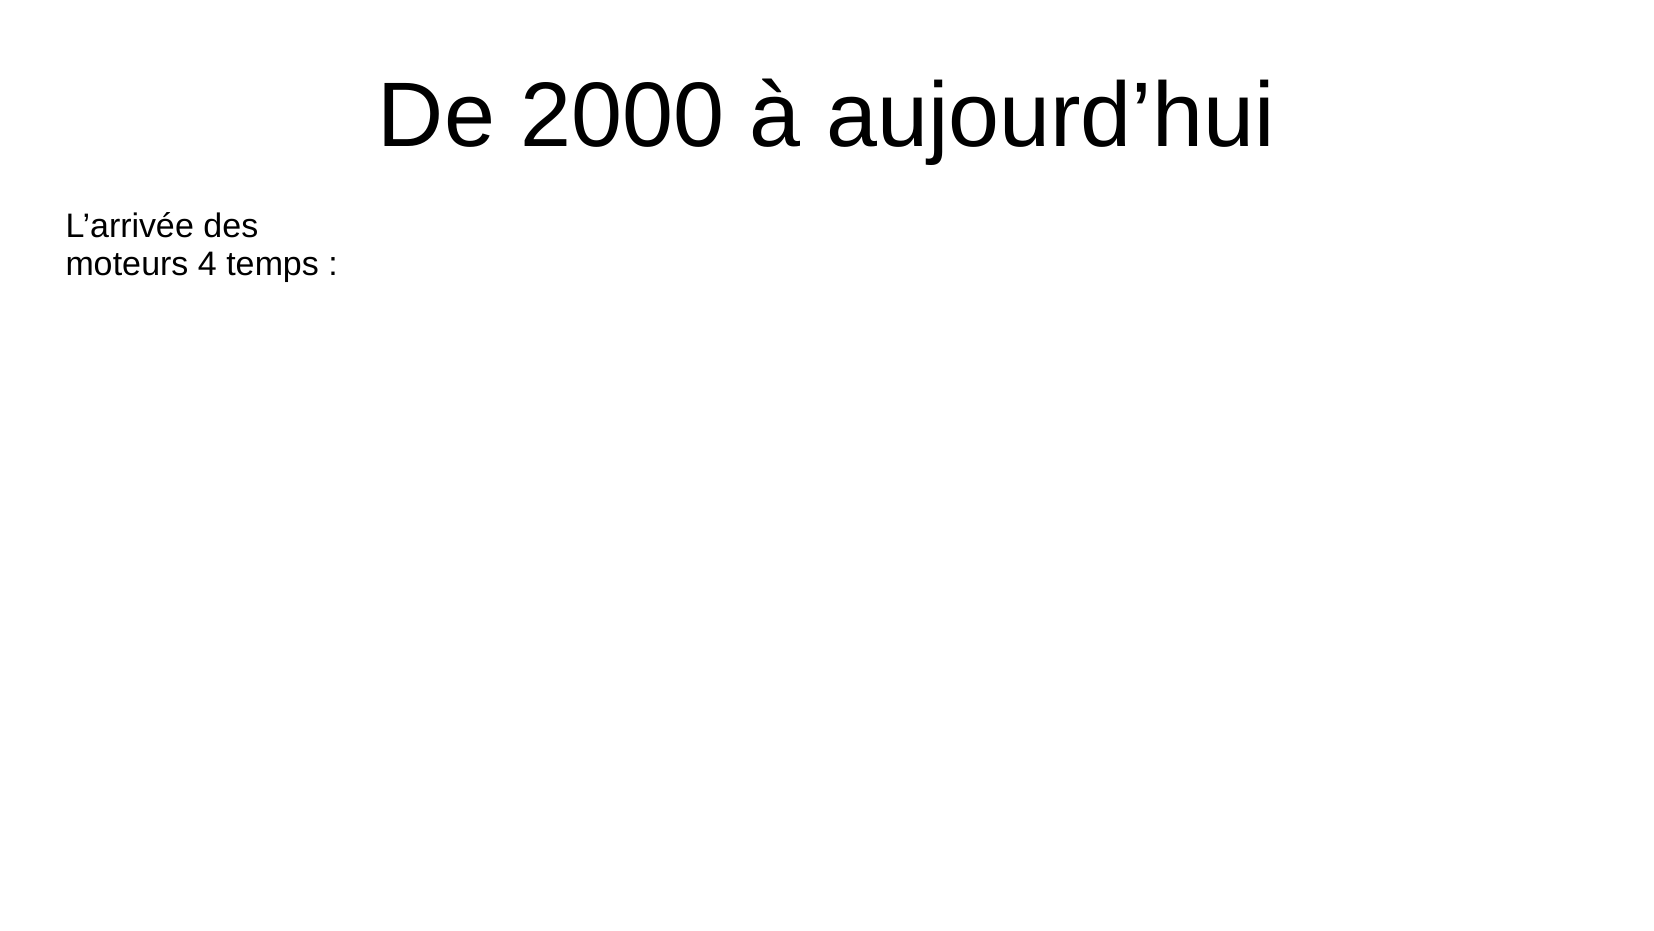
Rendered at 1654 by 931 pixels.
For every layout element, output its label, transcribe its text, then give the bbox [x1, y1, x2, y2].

list L’arrivée des moteurs 4 temps : [29, 206, 384, 285]
title De 2000 à aujourd’hui [82, 37, 1571, 193]
